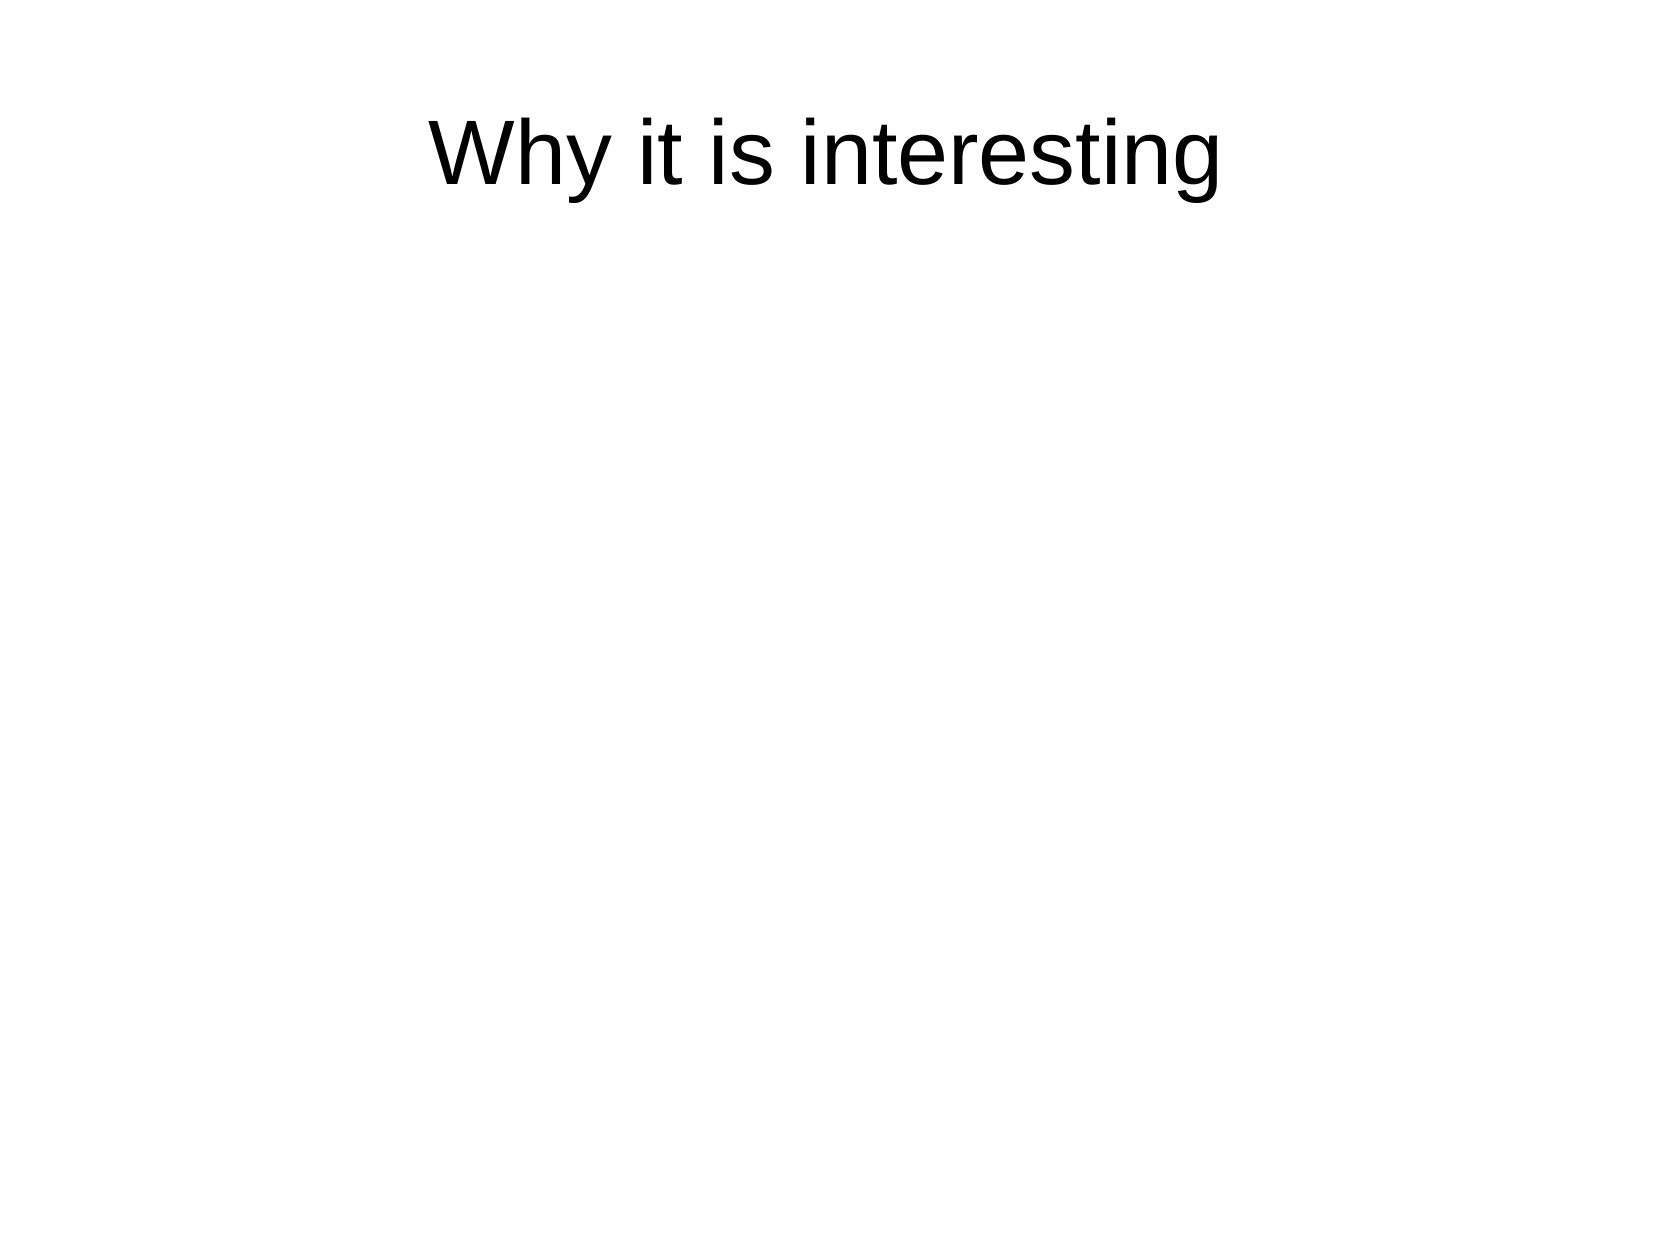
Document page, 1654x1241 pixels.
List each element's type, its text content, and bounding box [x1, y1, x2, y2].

title Why it is interesting [82, 49, 1571, 257]
